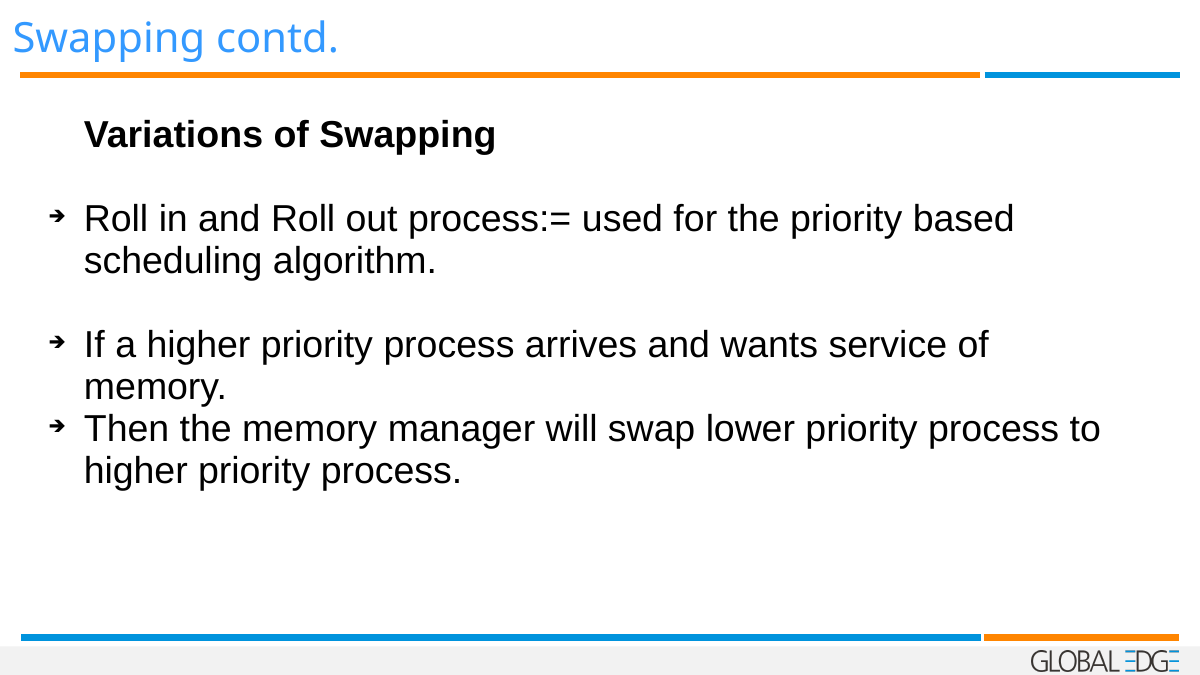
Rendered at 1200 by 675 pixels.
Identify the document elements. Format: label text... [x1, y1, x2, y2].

title Swapping contd. [12, 9, 1088, 63]
picture [1134, 650, 1179, 672]
text_box Variations of Swapping Roll in and Roll out process:= used for the priority based scheduling algorithm. If a higher priority process arrives and wants service of memory. Then the memory manager will swap lower priority process to higher priority process. [33, 106, 1134, 675]
